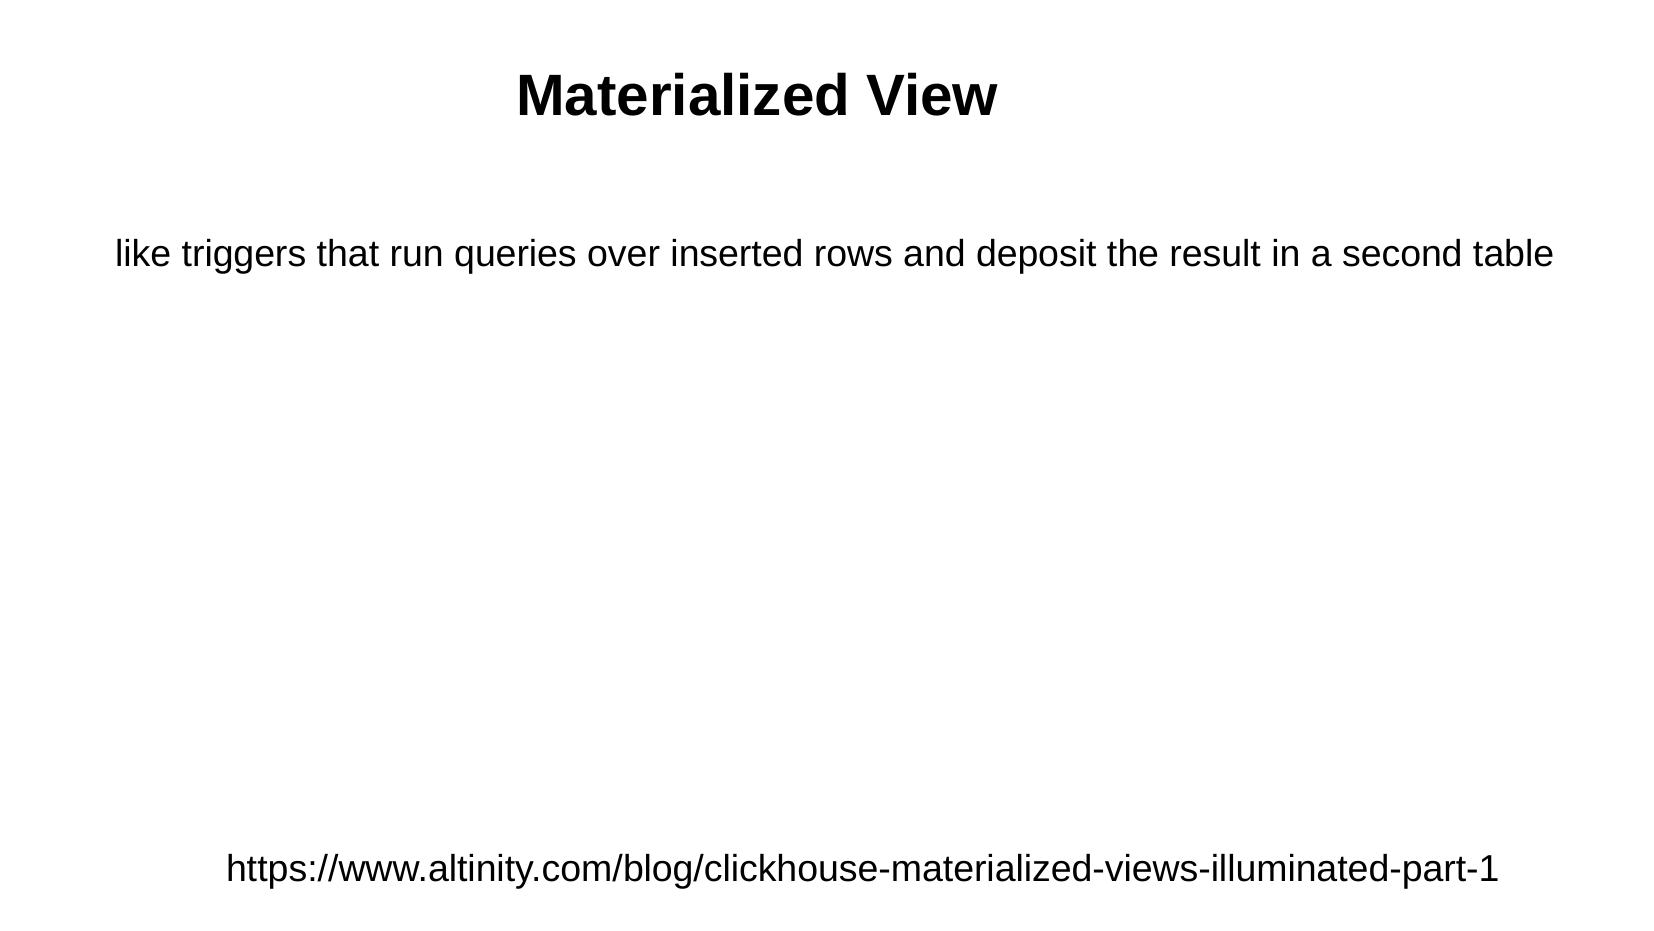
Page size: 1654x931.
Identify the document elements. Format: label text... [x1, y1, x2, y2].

text_box like triggers that run queries over inserted rows and deposit the result in a second table [90, 225, 1570, 282]
text_box Materialized View [501, 55, 1088, 136]
text_box https://www.altinity.com/blog/clickhouse-materialized-views-illuminated-part-1 [211, 840, 1516, 897]
